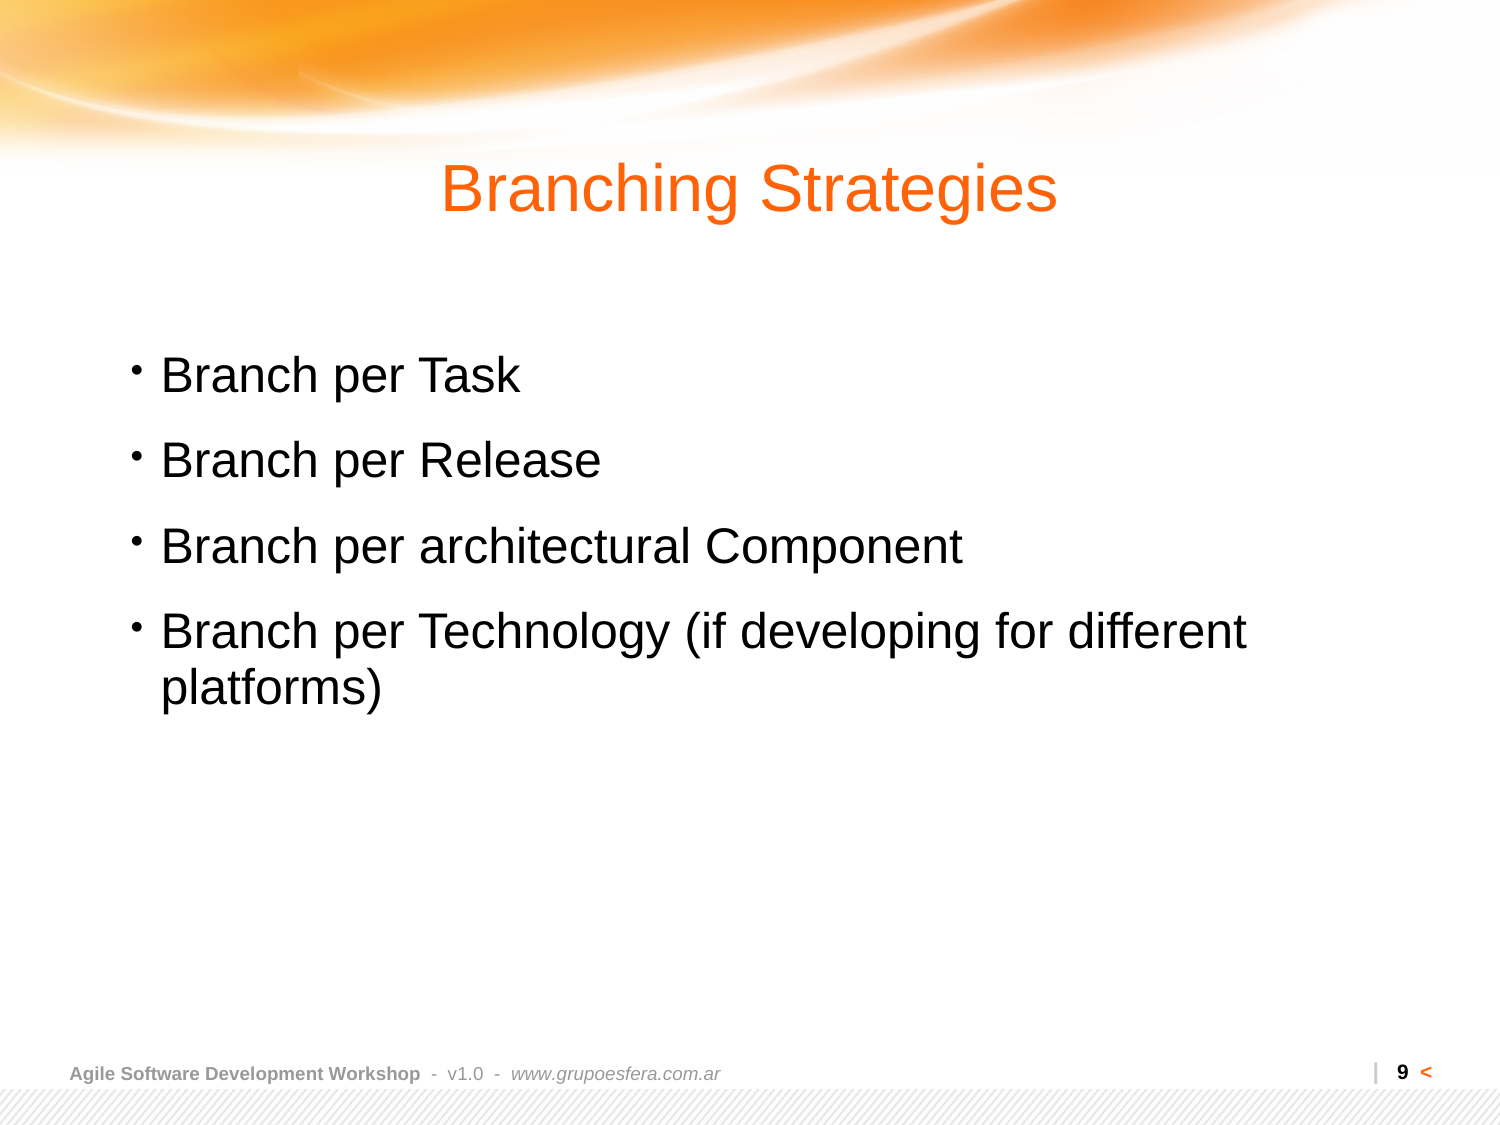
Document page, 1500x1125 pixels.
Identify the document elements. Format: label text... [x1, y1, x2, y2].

picture [0, 1089, 1500, 1125]
title Branching Strategies [143, 133, 1357, 247]
picture [0, 0, 1500, 174]
list Branch per Task Branch per Release Branch per architectural Component Branch per Technology (if developing for different platforms) [130, 346, 1363, 1002]
